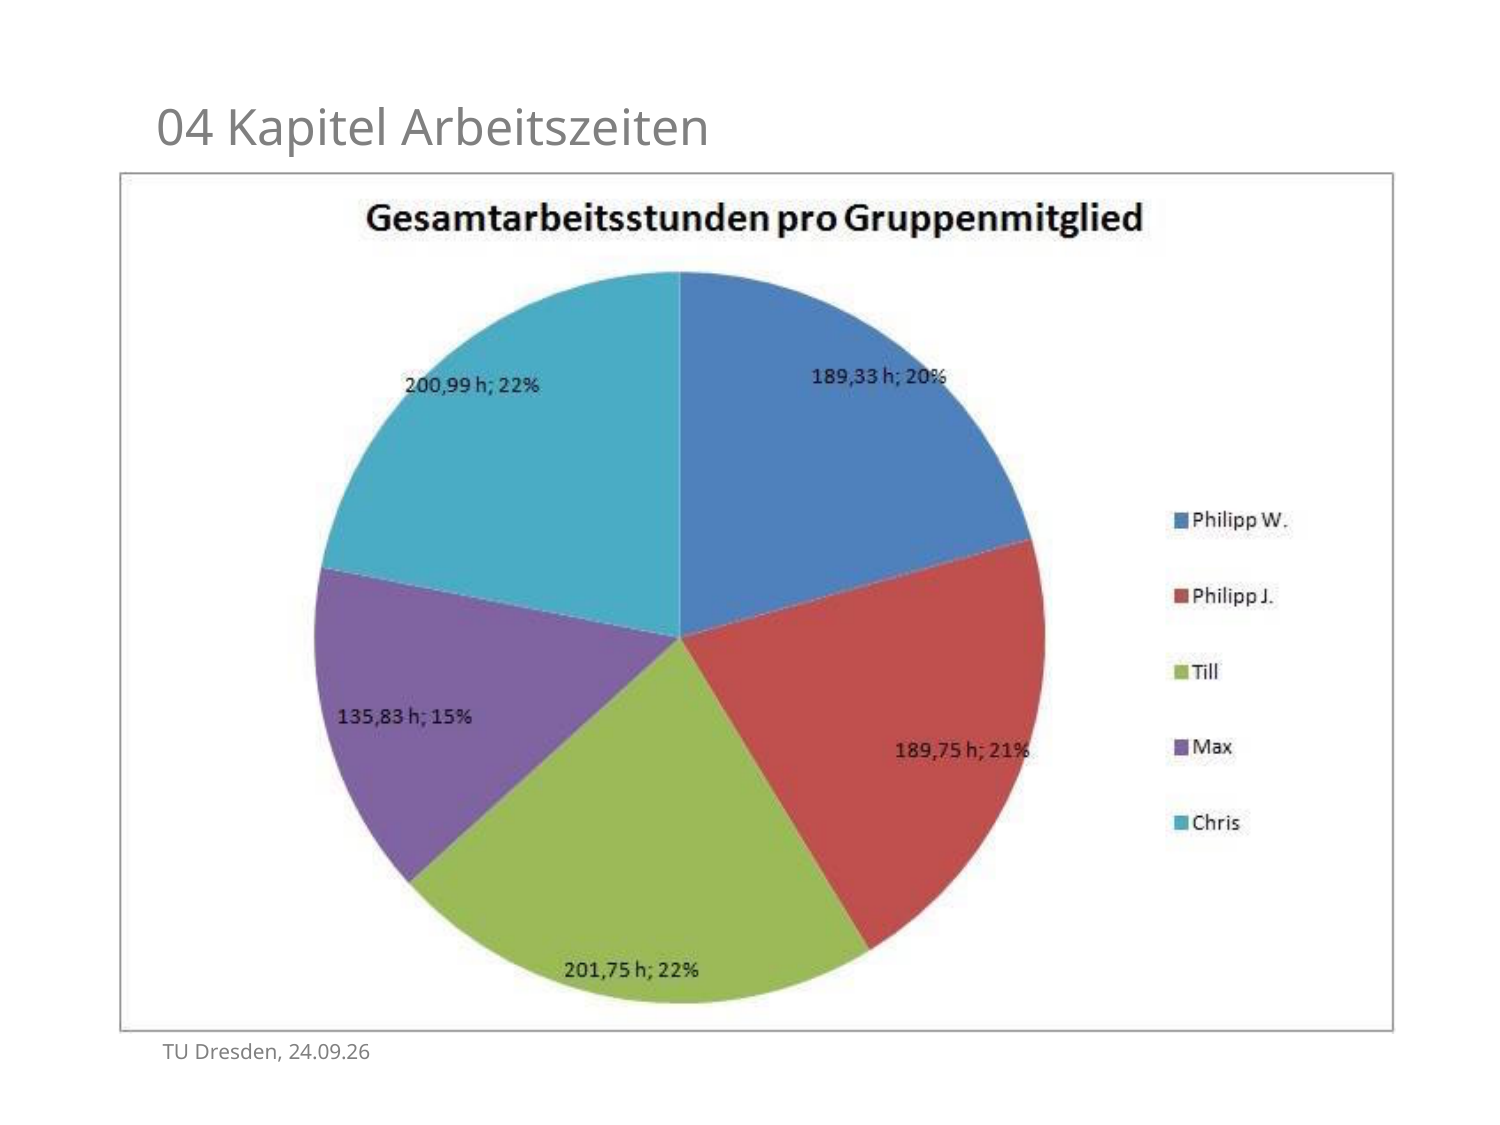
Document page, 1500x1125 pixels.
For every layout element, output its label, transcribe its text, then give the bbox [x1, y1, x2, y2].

picture [118, 171, 1396, 1034]
title 04 Kapitel Arbeitszeiten [156, 88, 1388, 165]
